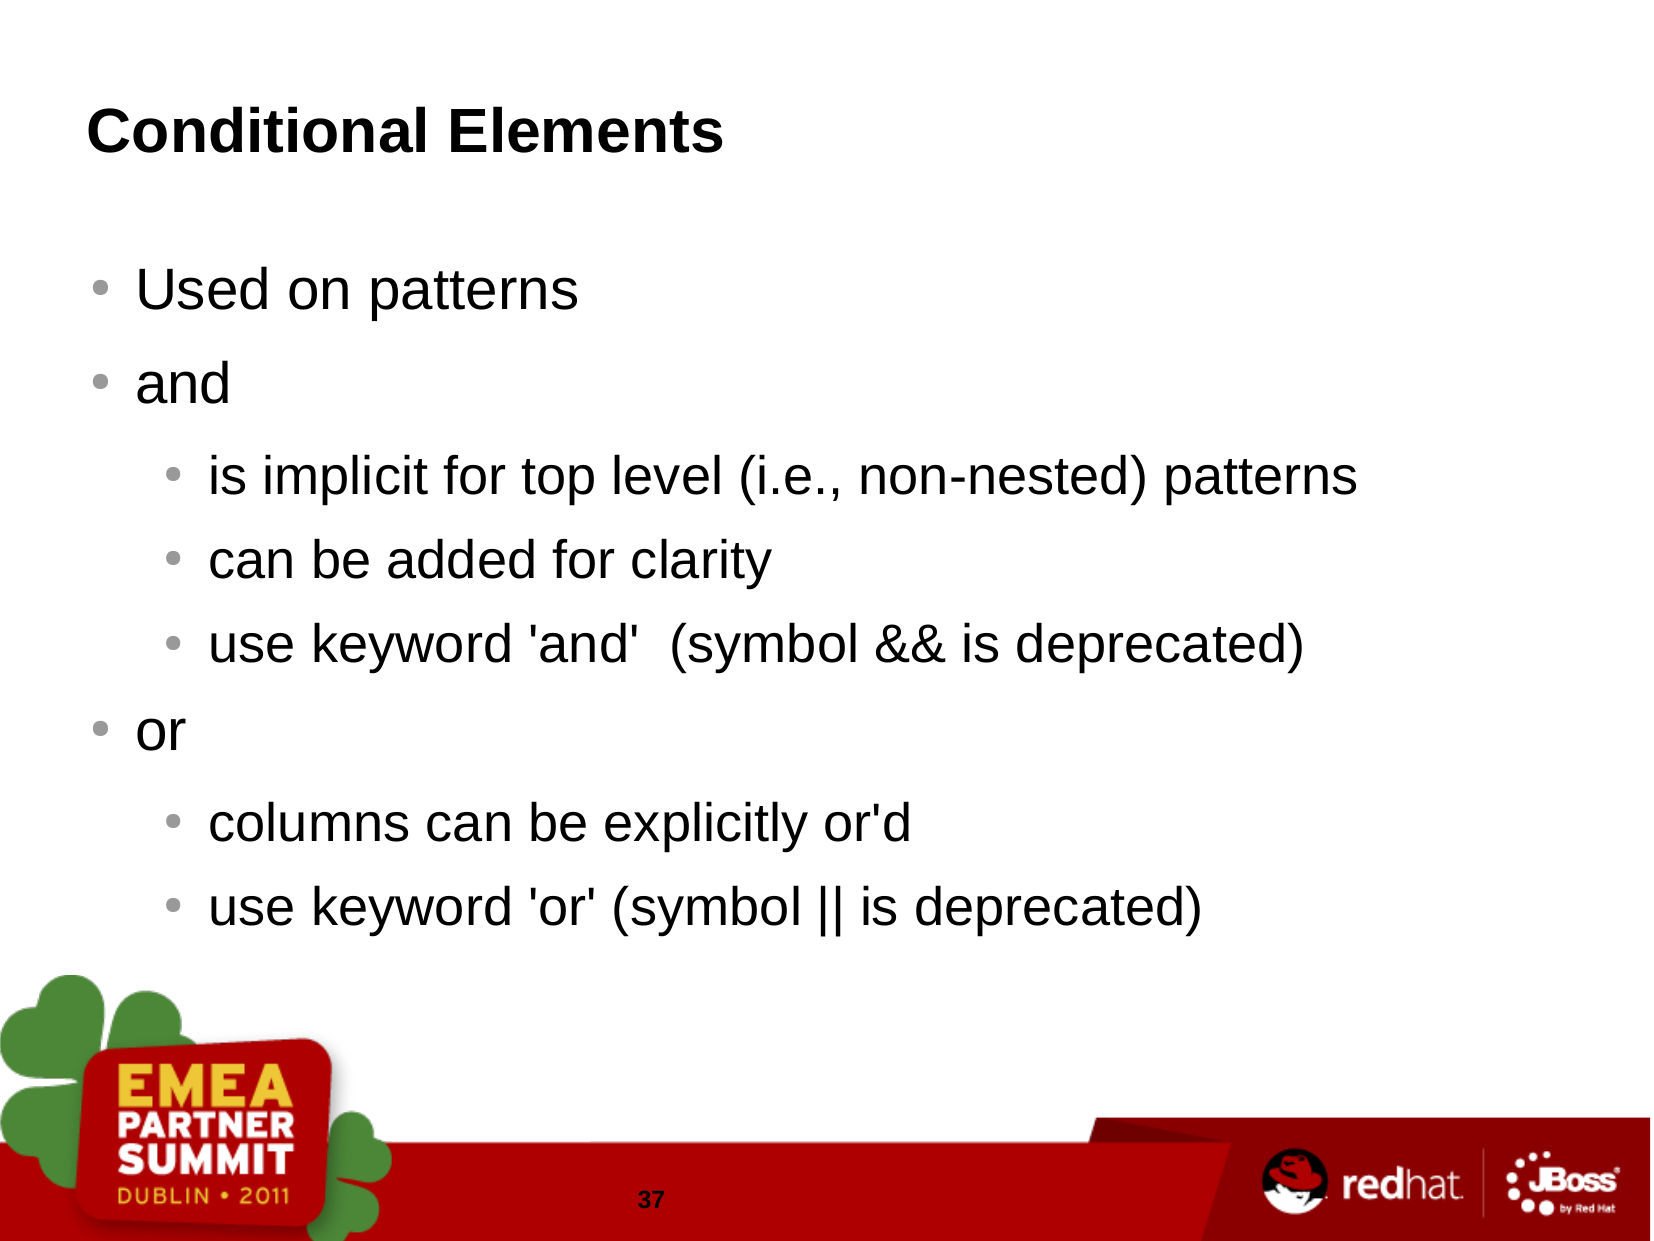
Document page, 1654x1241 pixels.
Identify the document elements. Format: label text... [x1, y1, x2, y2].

picture [0, 975, 1651, 1241]
list Used on patterns and is implicit for top level (i.e., non-nested) patterns can be added for clarity use keyword 'and' (symbol && is deprecated) or columns can be explicitly or'd use keyword 'or' (symbol || is deprecated) [75, 256, 1564, 1051]
title Conditional Elements [86, 37, 1576, 226]
